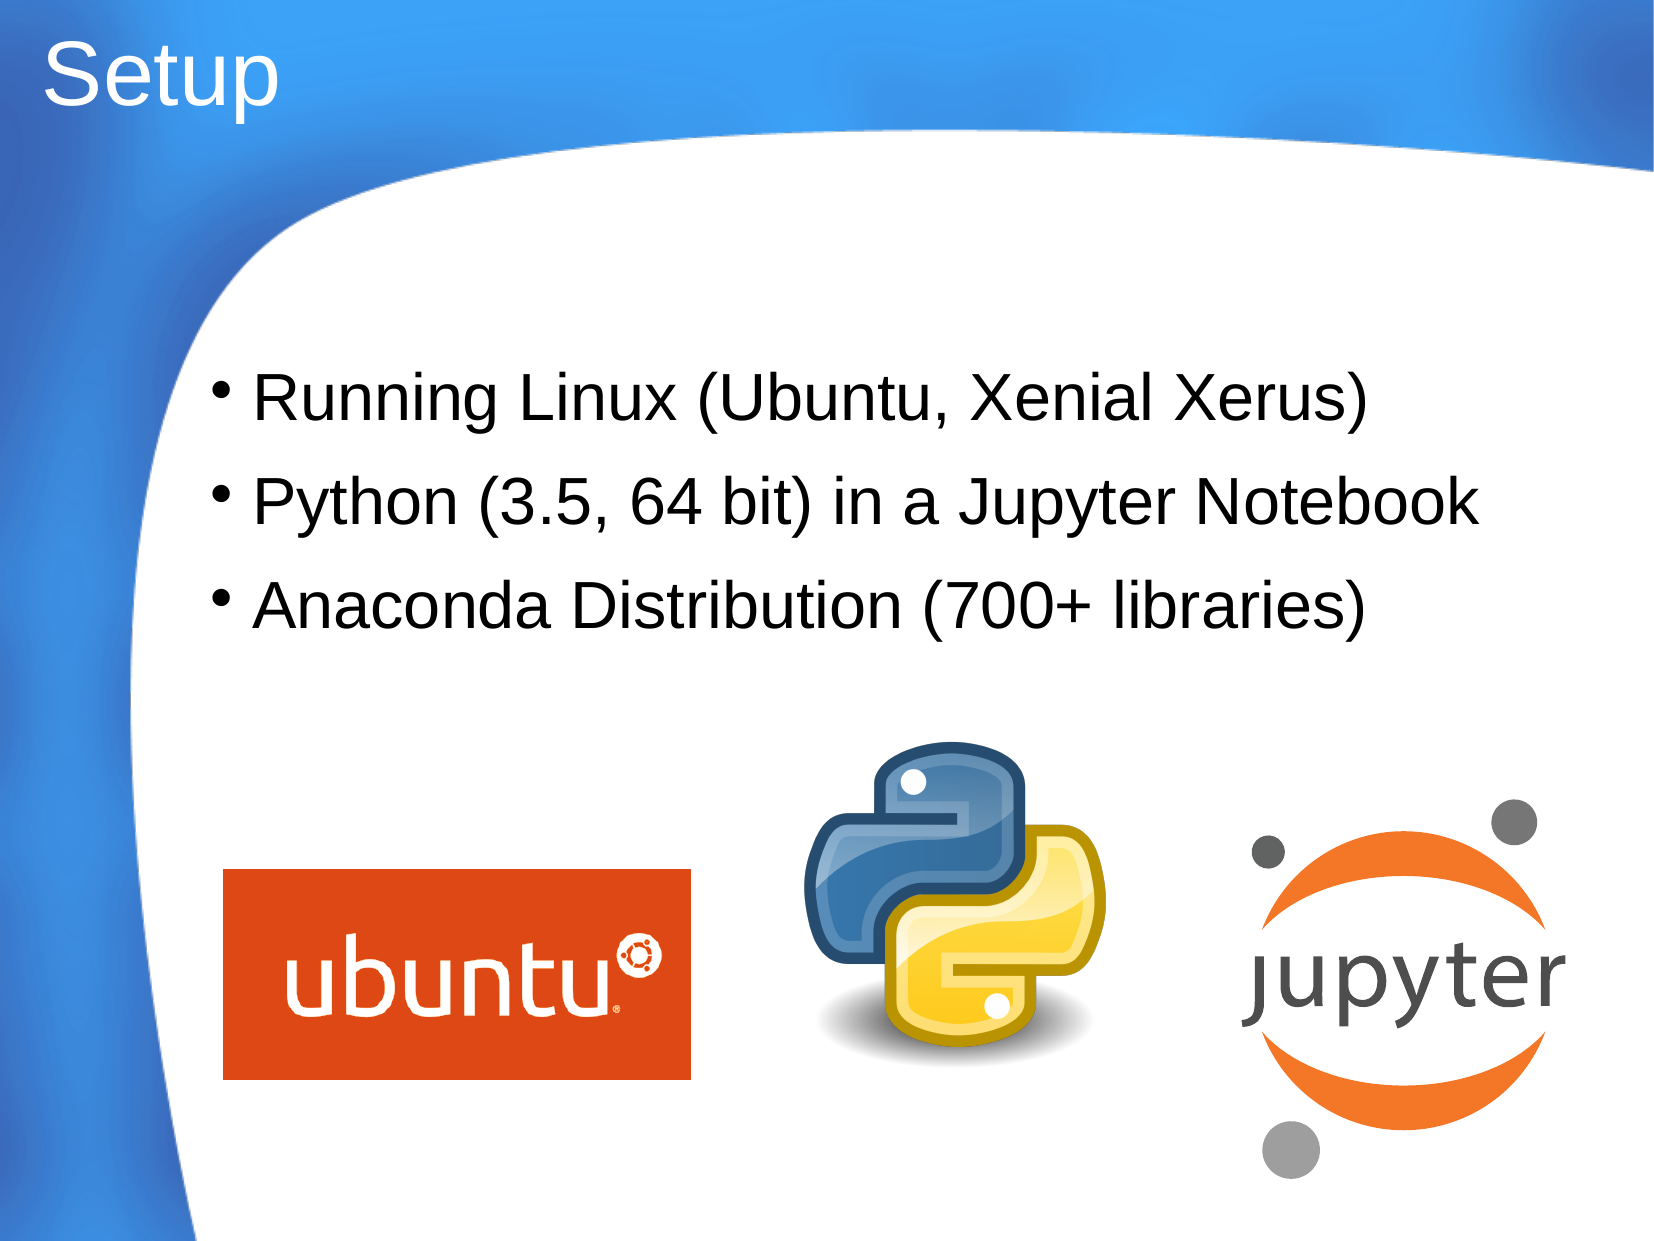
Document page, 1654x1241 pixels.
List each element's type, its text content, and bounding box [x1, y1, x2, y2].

picture [0, 0, 1654, 1241]
list Running Linux (Ubuntu, Xenial Xerus) Python (3.5, 64 bit) in a Jupyter Notebook Anaconda Distribution (700+ libraries) [210, 360, 1538, 1010]
title Setup [41, 0, 1530, 177]
